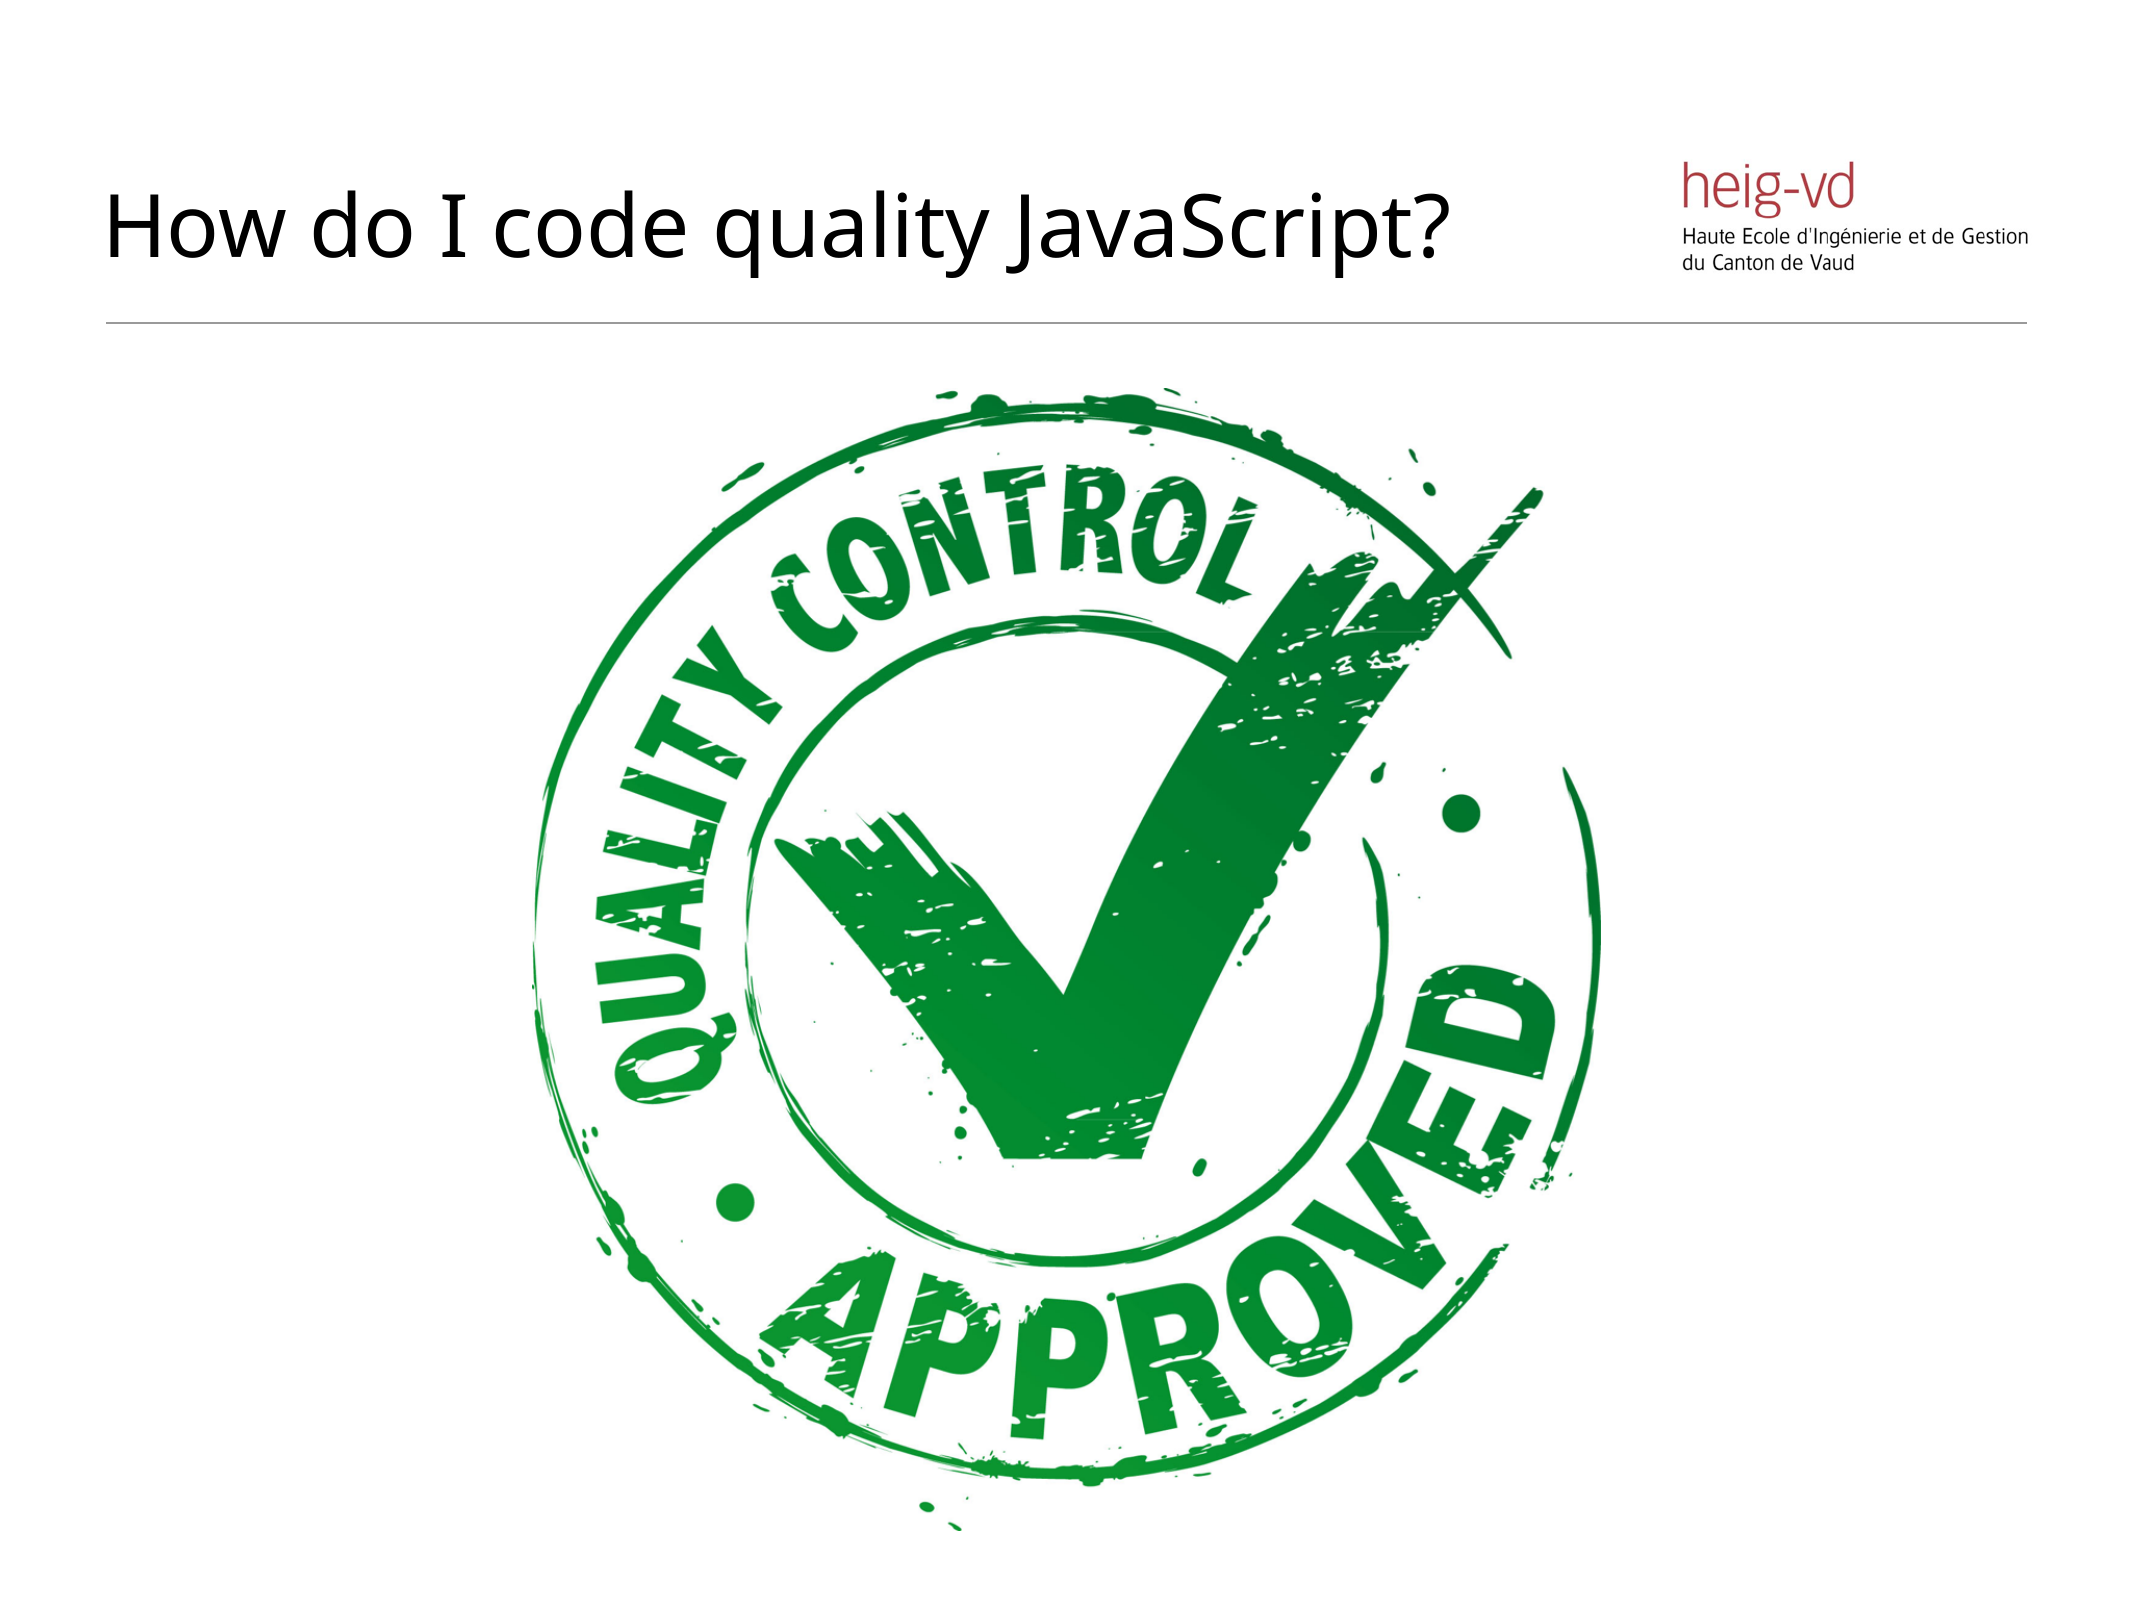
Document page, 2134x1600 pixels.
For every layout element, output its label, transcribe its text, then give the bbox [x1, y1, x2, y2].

picture [532, 388, 1601, 1532]
title How do I code quality JavaScript? [93, 54, 2040, 284]
